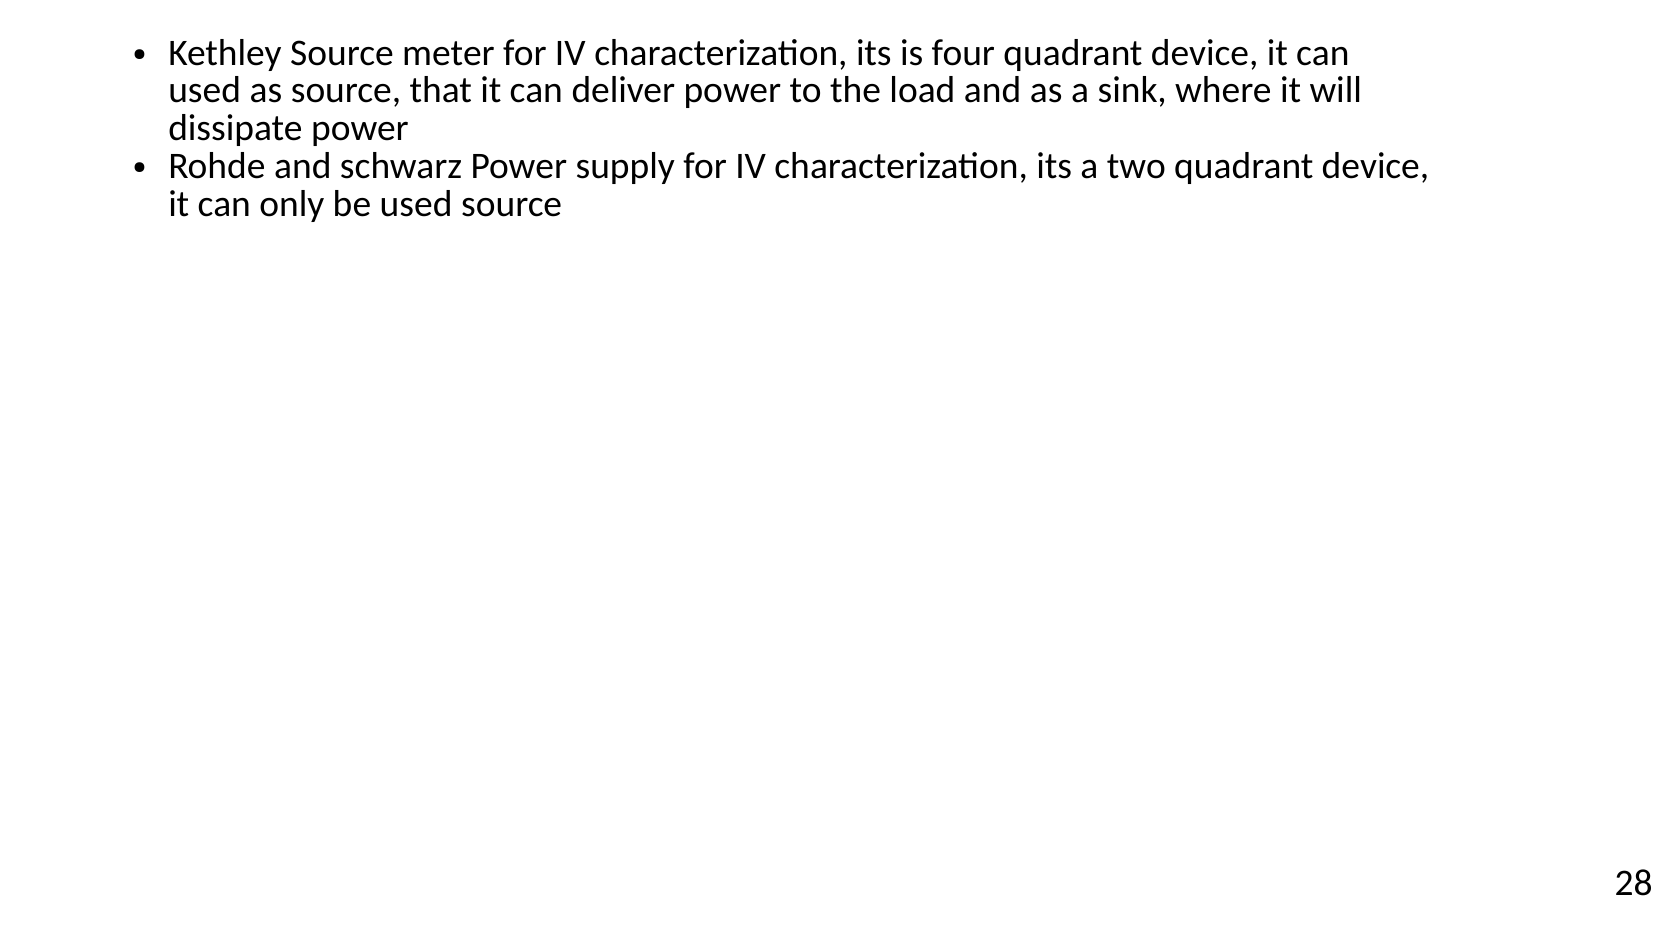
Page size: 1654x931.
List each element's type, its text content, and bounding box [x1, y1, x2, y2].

text_box <number> [1479, 860, 1654, 931]
text_box Kethley Source meter for IV characterization, its is four quadrant device, it can used as source, that it can deliver power to the load and as a sink, where it will dissipate power Rohde and schwarz Power supply for IV characterization, its a two quadrant device, it can only be used source [118, 29, 1447, 234]
